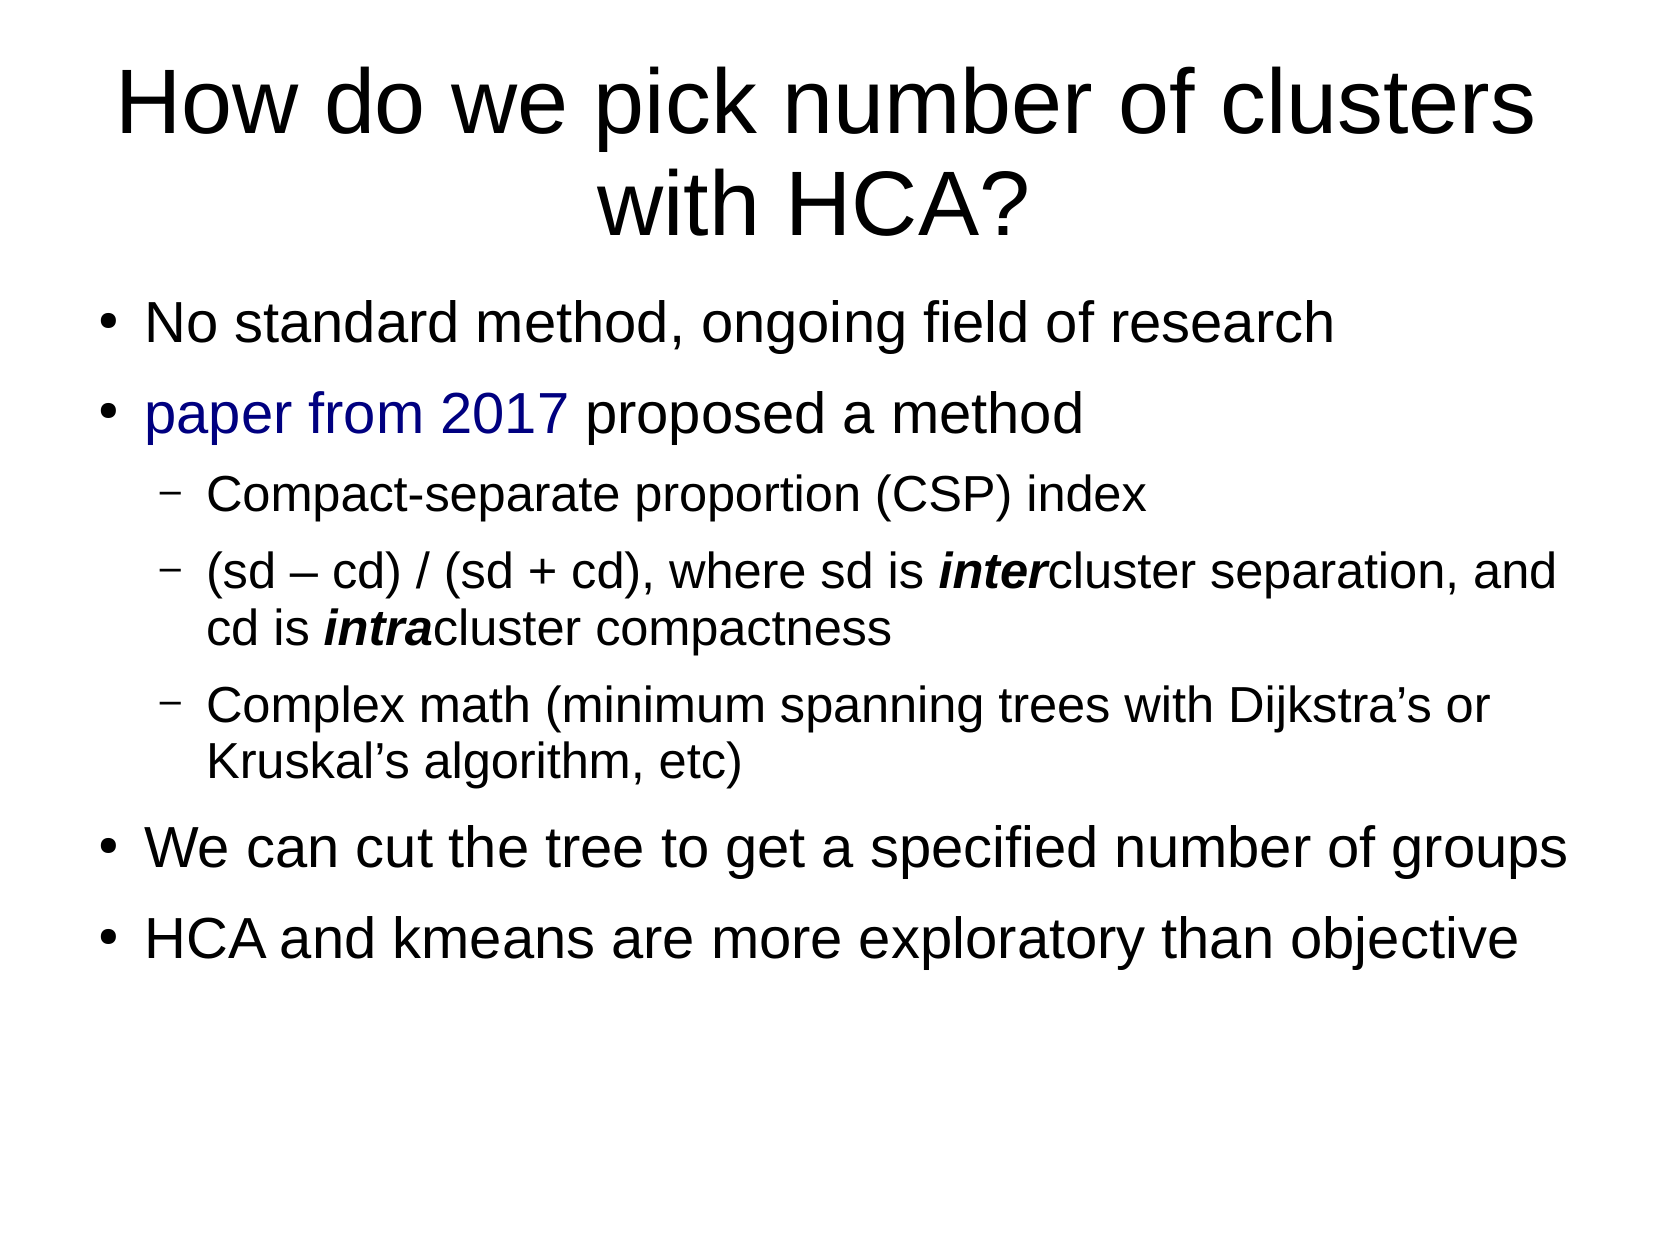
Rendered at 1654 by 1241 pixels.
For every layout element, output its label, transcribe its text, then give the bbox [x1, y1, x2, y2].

list No standard method, ongoing field of research paper from 2017 proposed a method Compact-separate proportion (CSP) index (sd – cd) / (sd + cd), where sd is intercluster separation, and cd is intracluster compactness Complex math (minimum spanning trees with Dijkstra’s or Kruskal’s algorithm, etc) We can cut the tree to get a specified number of groups HCA and kmeans are more exploratory than objective [82, 290, 1571, 1010]
title How do we pick number of clusters with HCA? [82, 49, 1571, 257]
